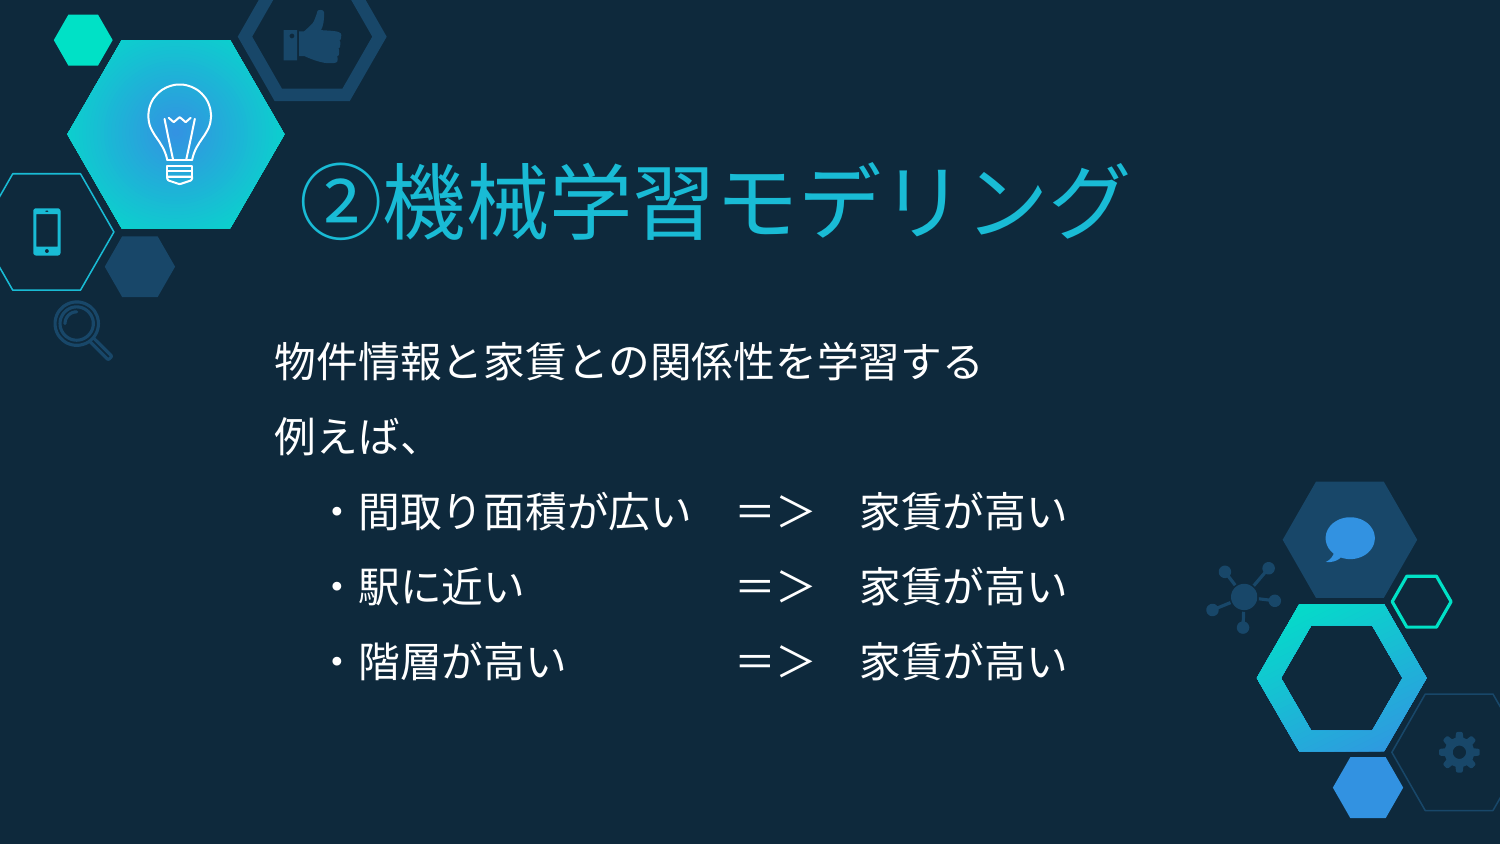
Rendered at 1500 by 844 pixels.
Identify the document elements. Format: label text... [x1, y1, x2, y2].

title 物件情報と家賃との関係性を学習する 例えば、 ・間取り面積が広い ＝＞ 家賃が高い ・駅に近い ＝＞ 家賃が高い ・階層が高い ＝＞ 家賃が高い [259, 295, 1287, 402]
title ②機械学習モデリング [284, 134, 1312, 241]
